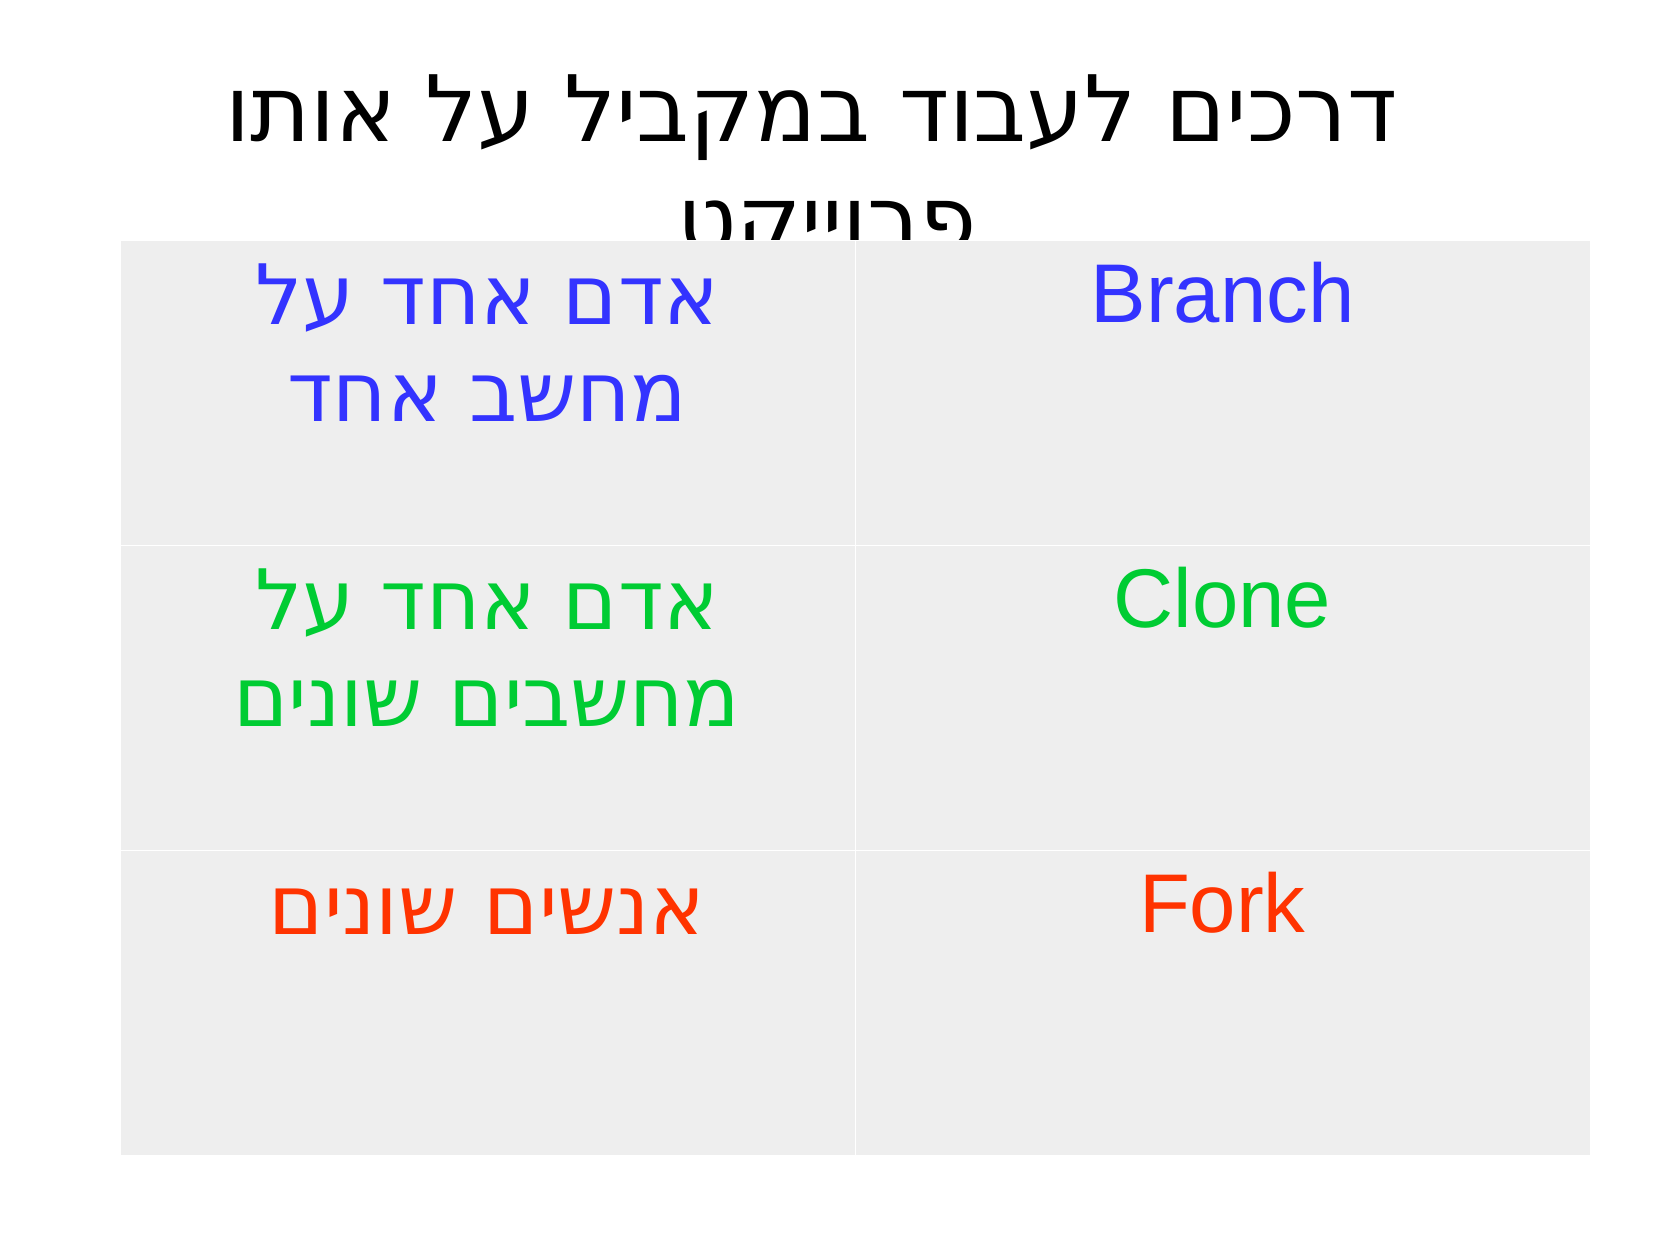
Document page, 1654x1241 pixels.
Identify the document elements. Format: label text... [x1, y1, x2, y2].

table_cell Fork [856, 851, 1590, 1155]
title דרכים לעבוד במקביל על אותו פרוייקט [82, 49, 1571, 257]
table_header Branch [856, 241, 1590, 545]
table_cell אדם אחד על מחשבים שונים [121, 546, 855, 850]
table_cell אנשים שונים [121, 851, 855, 1155]
table_cell Clone [856, 546, 1590, 850]
table_header אדם אחד על מחשב אחד [121, 241, 855, 545]
